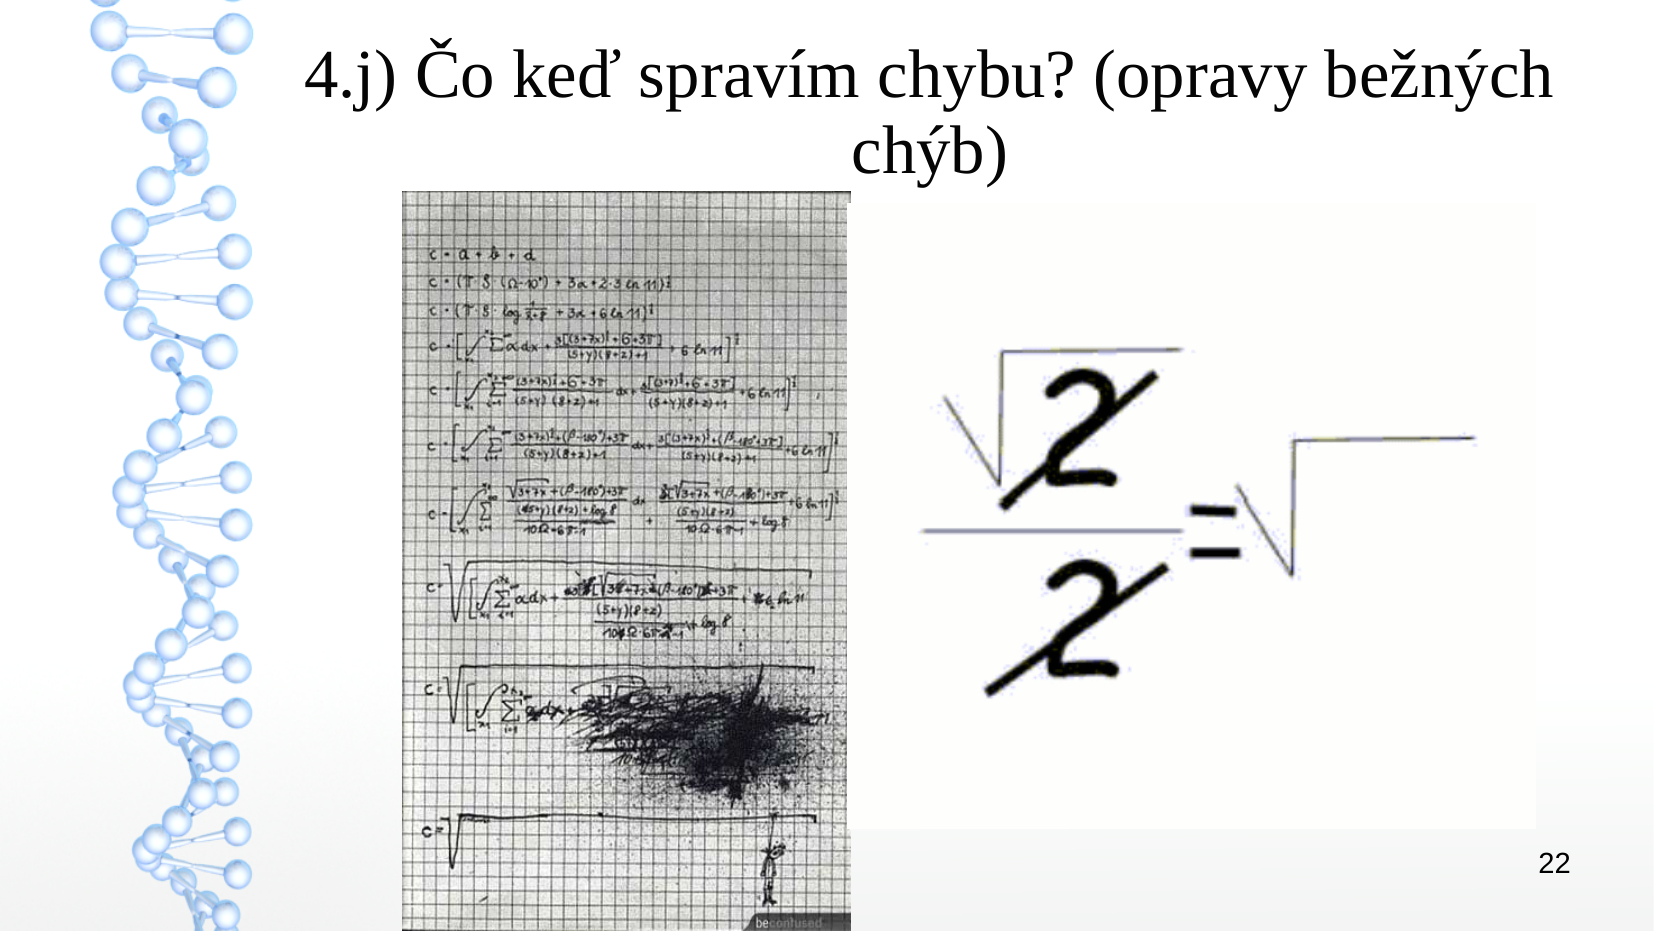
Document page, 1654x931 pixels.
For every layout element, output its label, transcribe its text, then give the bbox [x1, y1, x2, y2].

title 4.j) Čo keď spravím chybu? (opravy bežných chýb) [265, 35, 1595, 189]
picture [0, 0, 1654, 931]
